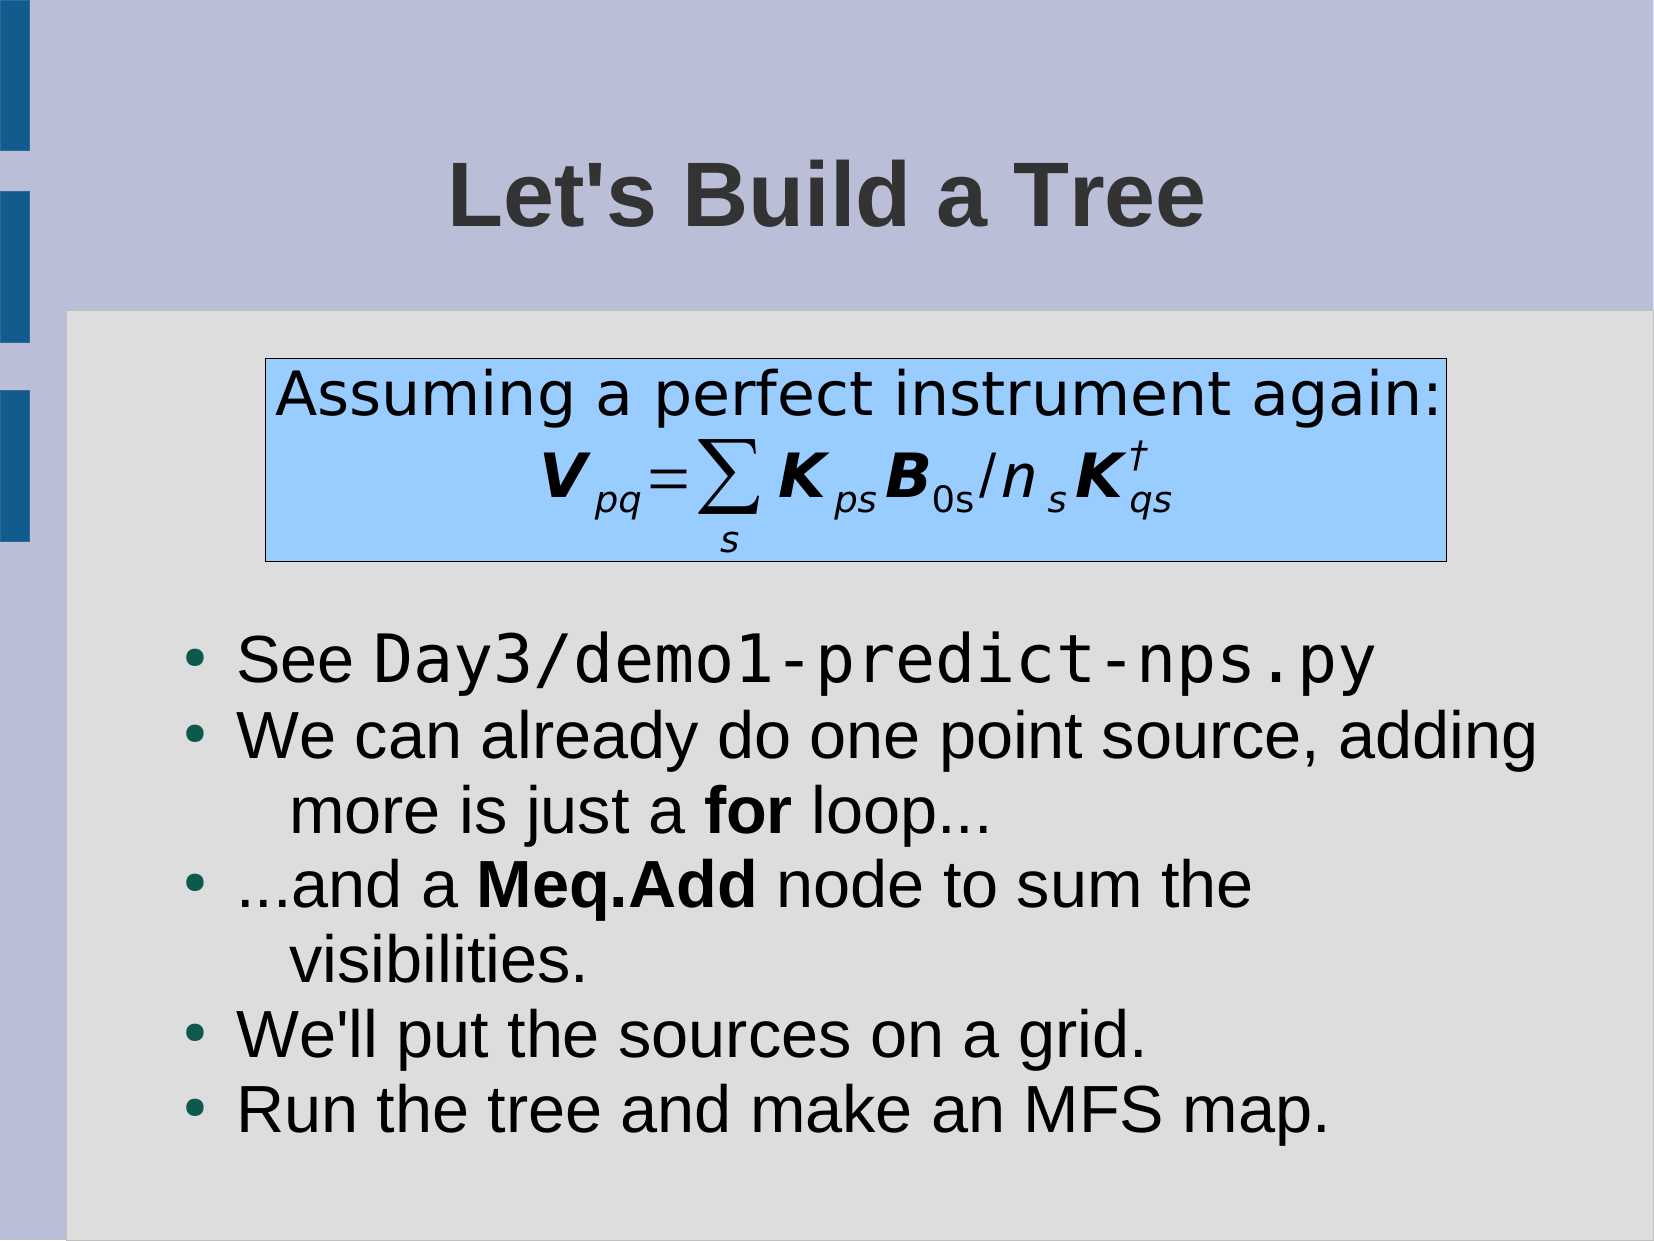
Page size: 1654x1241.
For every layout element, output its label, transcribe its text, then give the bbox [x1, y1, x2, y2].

list See Day3/demo1-predict-nps.py We can already do one point source, adding more is just a for loop... ...and a Meq.Add node to sum the visibilities. We'll put the sources on a grid. Run the tree and make an MFS map. [147, 620, 1560, 1141]
chart [265, 358, 1447, 562]
title Let's Build a Tree [121, 91, 1534, 299]
